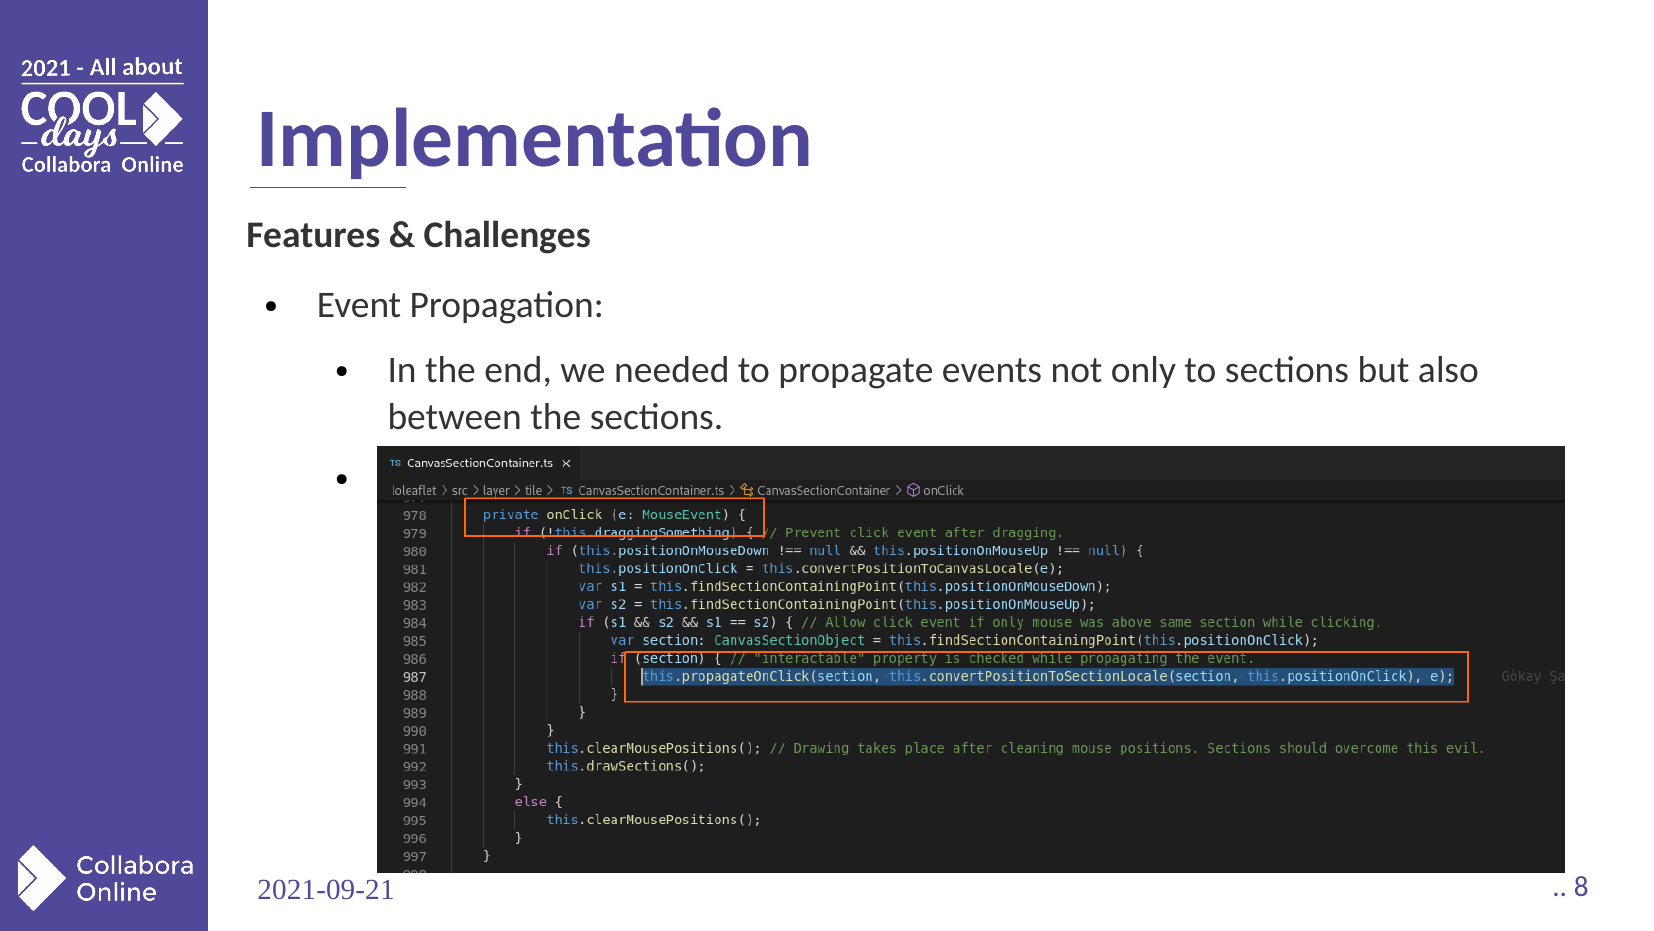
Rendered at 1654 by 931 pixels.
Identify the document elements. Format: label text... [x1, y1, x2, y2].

list Features & Challenges Event Propagation: In the end, we needed to propagate events not only to sections but also between the sections. [246, 210, 1565, 832]
picture [13, 840, 197, 916]
title Implementation [256, 56, 1654, 188]
picture [21, 57, 184, 172]
picture [377, 446, 1565, 873]
